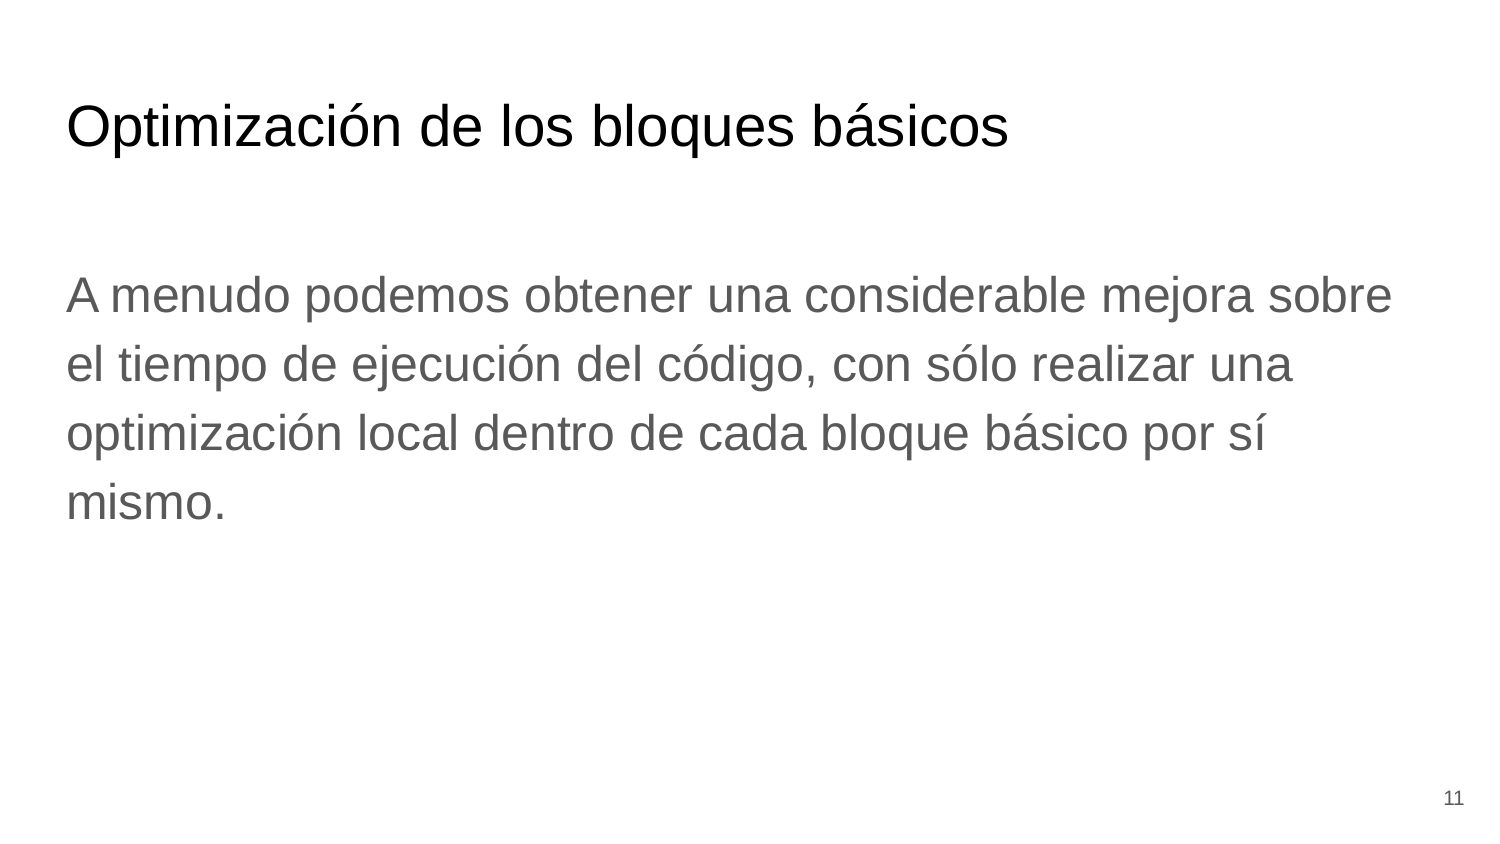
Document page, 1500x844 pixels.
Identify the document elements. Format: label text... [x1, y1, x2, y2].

list A menudo podemos obtener una considerable mejora sobre el tiempo de ejecución del código, con sólo realizar una optimización local dentro de cada bloque básico por sí mismo. [51, 238, 1449, 750]
title Optimización de los bloques básicos [51, 72, 1449, 167]
slide_number <number> [1389, 764, 1480, 830]
